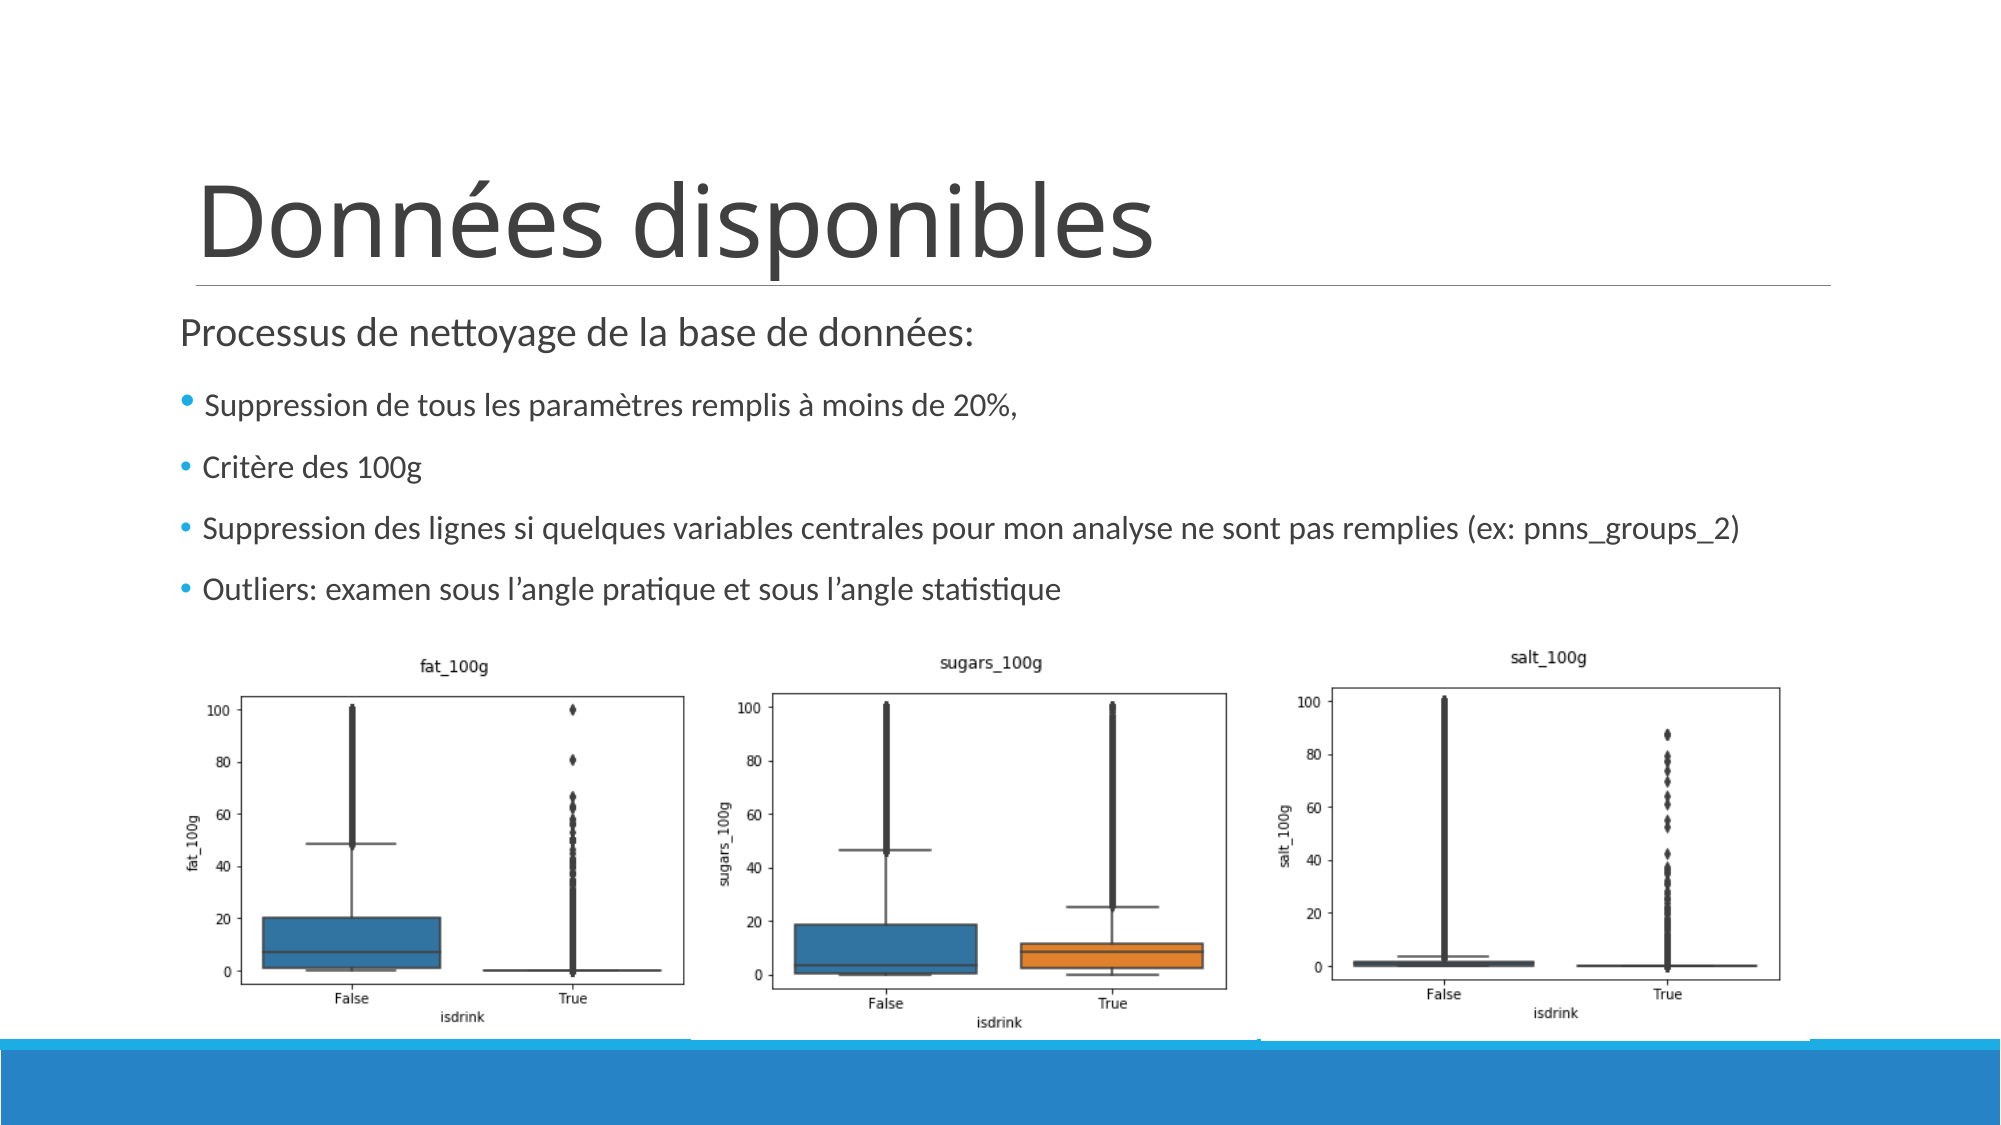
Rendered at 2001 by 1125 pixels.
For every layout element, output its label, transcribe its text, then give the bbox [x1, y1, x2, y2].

picture [1261, 638, 1810, 1041]
list Processus de nettoyage de la base de données: Suppression de tous les paramètres remplis à moins de 20%, Critère des 100g Suppression des lignes si quelques variables centrales pour mon analyse ne sont pas remplies (ex: pnns_groups_2) Outliers: examen sous l’angle pratique et sous l’angle statistique [180, 302, 1831, 963]
title Données disponibles [180, 47, 1831, 286]
picture [163, 639, 1257, 1040]
